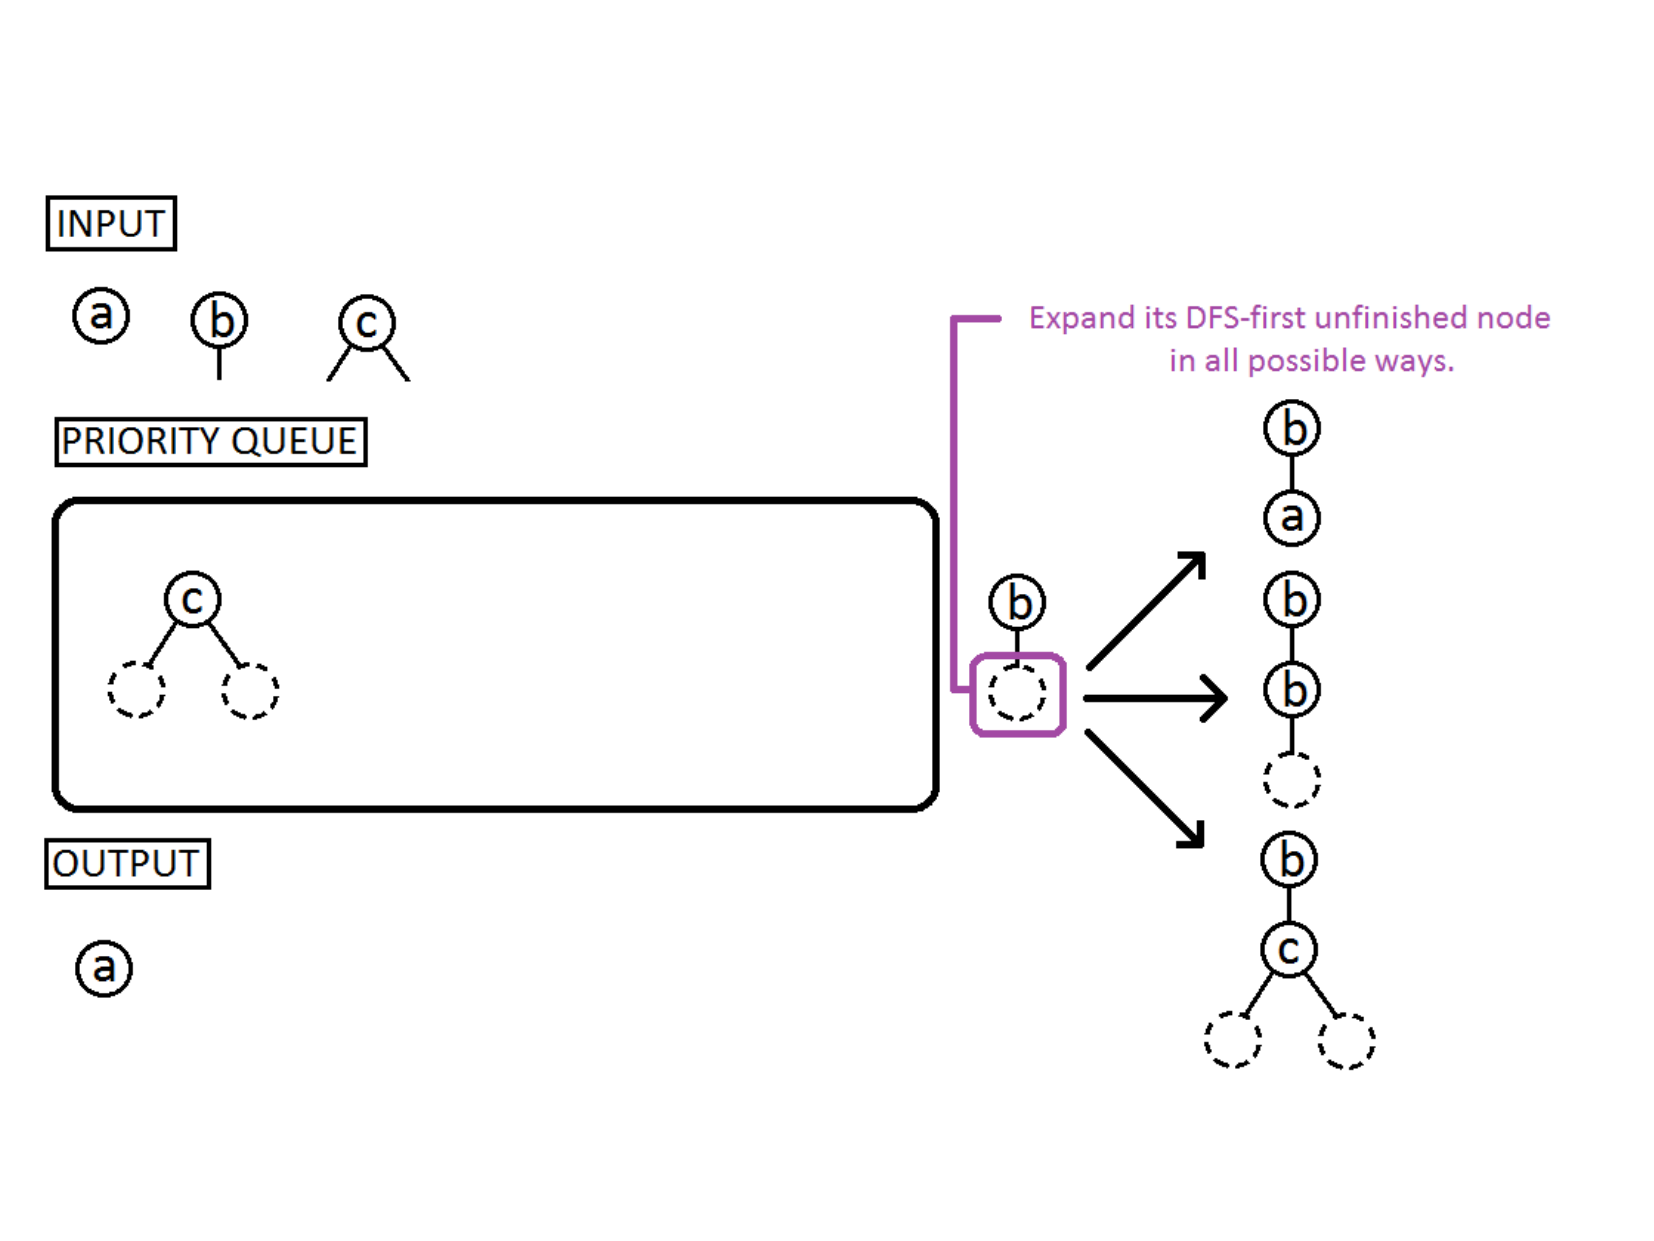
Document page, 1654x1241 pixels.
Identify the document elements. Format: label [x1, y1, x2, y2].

picture [9, 169, 1654, 1085]
